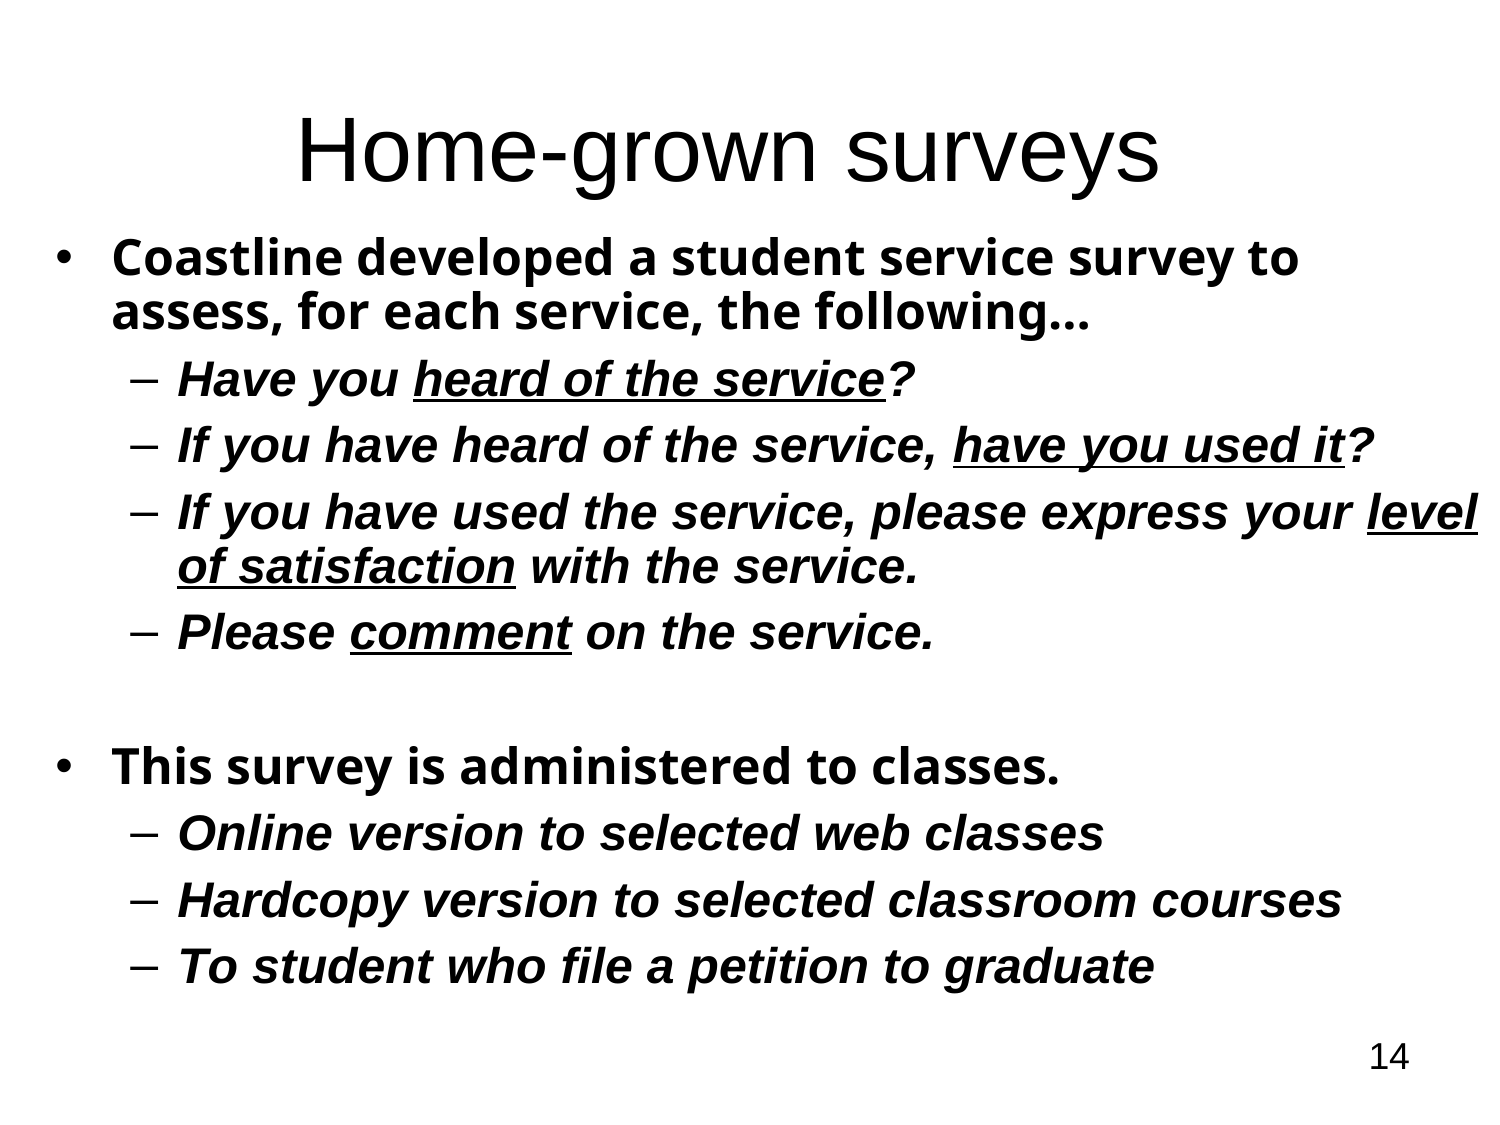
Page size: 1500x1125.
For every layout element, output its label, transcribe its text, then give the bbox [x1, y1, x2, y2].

title Home-grown surveys [0, 50, 1458, 240]
list Coastline developed a student service survey to assess, for each service, the following… Have you heard of the service? If you have heard of the service, have you used it? If you have used the service, please express your level of satisfaction with the service. Please comment on the service. This survey is administered to classes. Online version to selected web classes Hardcopy version to selected classroom courses To student who file a petition to graduate [40, 224, 1500, 1063]
